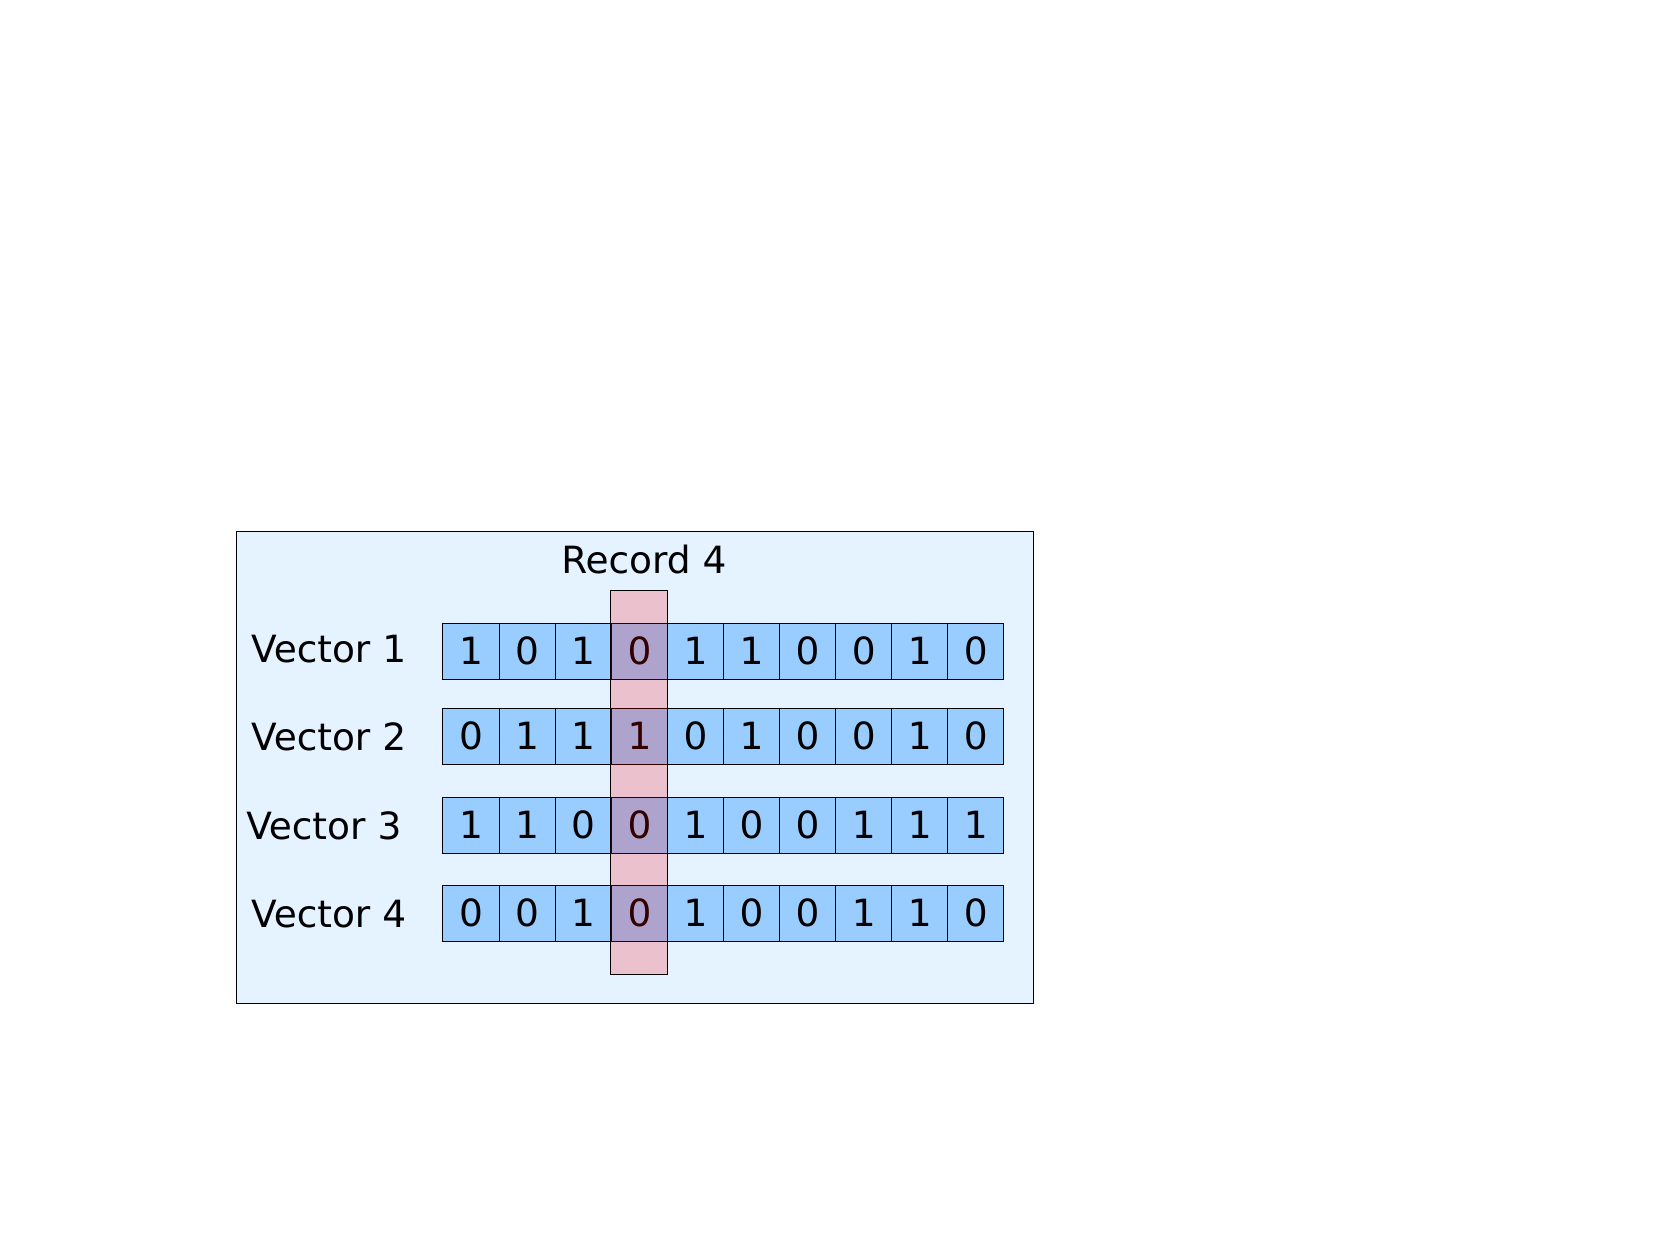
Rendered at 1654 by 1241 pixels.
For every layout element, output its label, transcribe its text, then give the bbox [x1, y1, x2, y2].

text_box Record 4 [546, 531, 739, 590]
text_box 0 [780, 708, 836, 765]
text_box 1 [836, 885, 892, 942]
text_box 1 [723, 623, 780, 680]
text_box 0 [780, 885, 836, 942]
text_box 0 [442, 708, 499, 765]
text_box 0 [948, 708, 1004, 765]
text_box 1 [892, 797, 948, 854]
text_box 0 [442, 885, 499, 942]
text_box 1 [668, 885, 723, 942]
text_box 0 [668, 708, 723, 765]
text_box 1 [442, 623, 499, 680]
text_box 1 [892, 708, 948, 765]
text_box 0 [723, 885, 780, 942]
text_box 1 [555, 885, 610, 942]
text_box 1 [948, 797, 1004, 854]
text_box 1 [668, 797, 723, 854]
text_box 1 [892, 623, 948, 680]
text_box Vector 2 [236, 708, 419, 768]
text_box 0 [780, 623, 836, 680]
text_box 1 [555, 623, 610, 680]
text_box Vector 4 [236, 885, 419, 945]
text_box 0 [723, 797, 780, 854]
text_box 0 [499, 623, 555, 680]
text_box 1 [442, 797, 499, 854]
text_box 1 [723, 708, 780, 765]
text_box Vector 1 [236, 620, 419, 680]
text_box 0 [780, 797, 836, 854]
text_box 1 [499, 797, 555, 854]
text_box 0 [836, 708, 892, 765]
text_box 0 [948, 885, 1004, 942]
text_box 1 [892, 885, 948, 942]
text_box 1 [555, 708, 610, 765]
text_box Vector 3 [231, 797, 414, 856]
text_box 0 [836, 623, 892, 680]
text_box 1 [668, 623, 723, 680]
text_box [236, 531, 1034, 1004]
text_box 1 [836, 797, 892, 854]
text_box 0 [499, 885, 555, 942]
text_box 0 [948, 623, 1004, 680]
text_box 0 [555, 797, 610, 854]
text_box 1 [499, 708, 555, 765]
